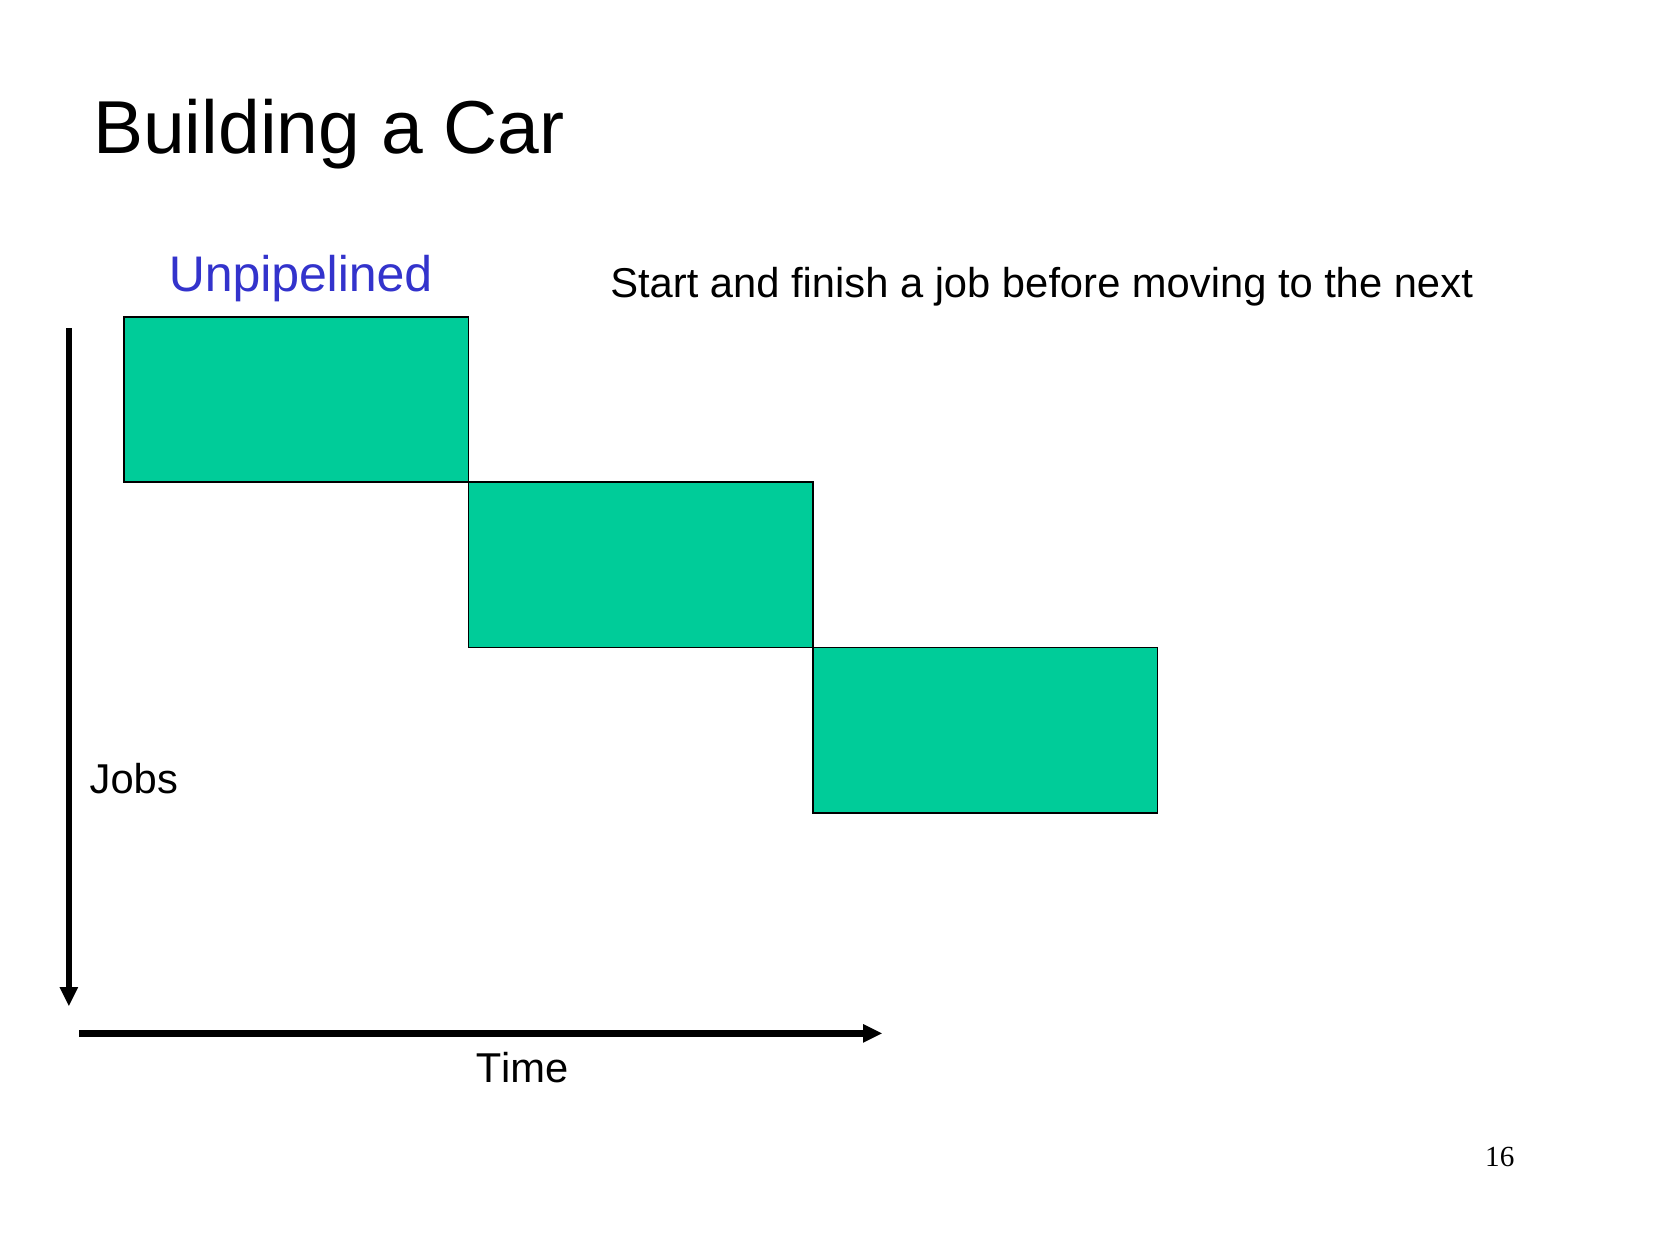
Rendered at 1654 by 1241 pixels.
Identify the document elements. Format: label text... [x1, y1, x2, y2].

text_box Time [461, 1037, 584, 1099]
text_box Unpipelined [153, 234, 447, 310]
text_box [123, 316, 469, 483]
text_box Start and finish a job before moving to the next [595, 248, 1489, 314]
text_box Jobs [74, 744, 194, 810]
text_box <number> [1184, 1129, 1530, 1213]
text_box Building a Car [78, 71, 580, 177]
